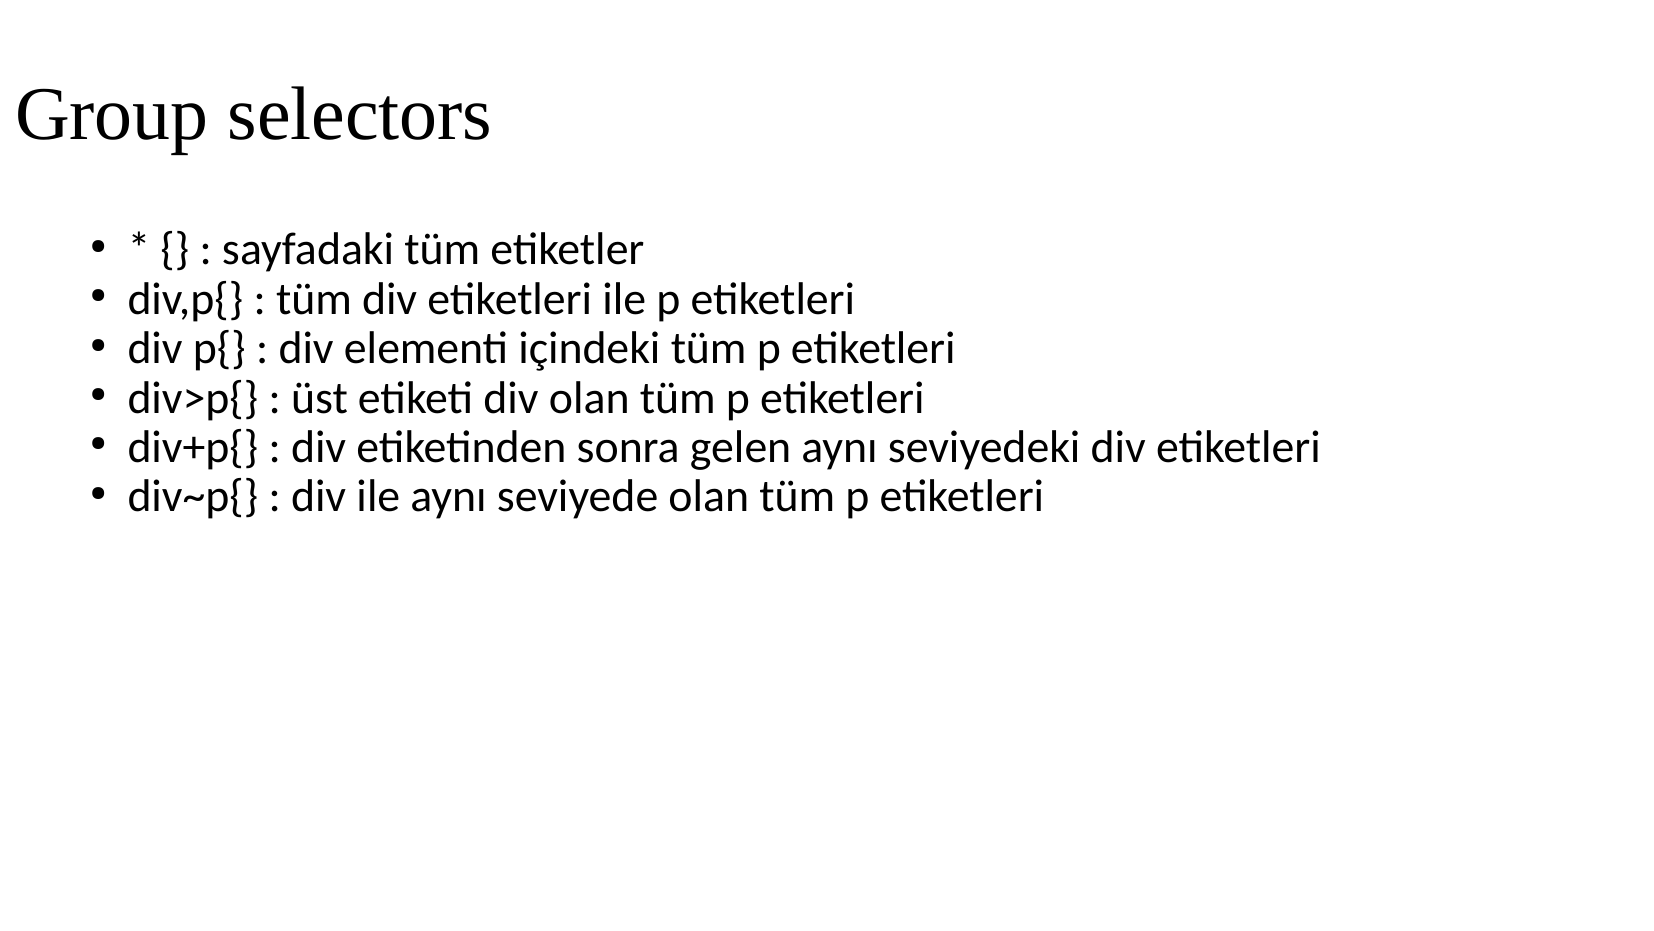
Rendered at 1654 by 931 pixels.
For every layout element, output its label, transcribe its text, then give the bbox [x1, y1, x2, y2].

list * {} : sayfadaki tüm etiketler div,p{} : tüm div etiketleri ile p etiketleri div p{} : div elementi içindeki tüm p etiketleri div>p{} : üst etiketi div olan tüm p etiketleri div+p{} : div etiketinden sonra gelen aynı seviyedeki div etiketleri div~p{} : div ile aynı seviyede olan tüm p etiketleri [0, 217, 1489, 758]
title Group selectors [0, 36, 1489, 193]
